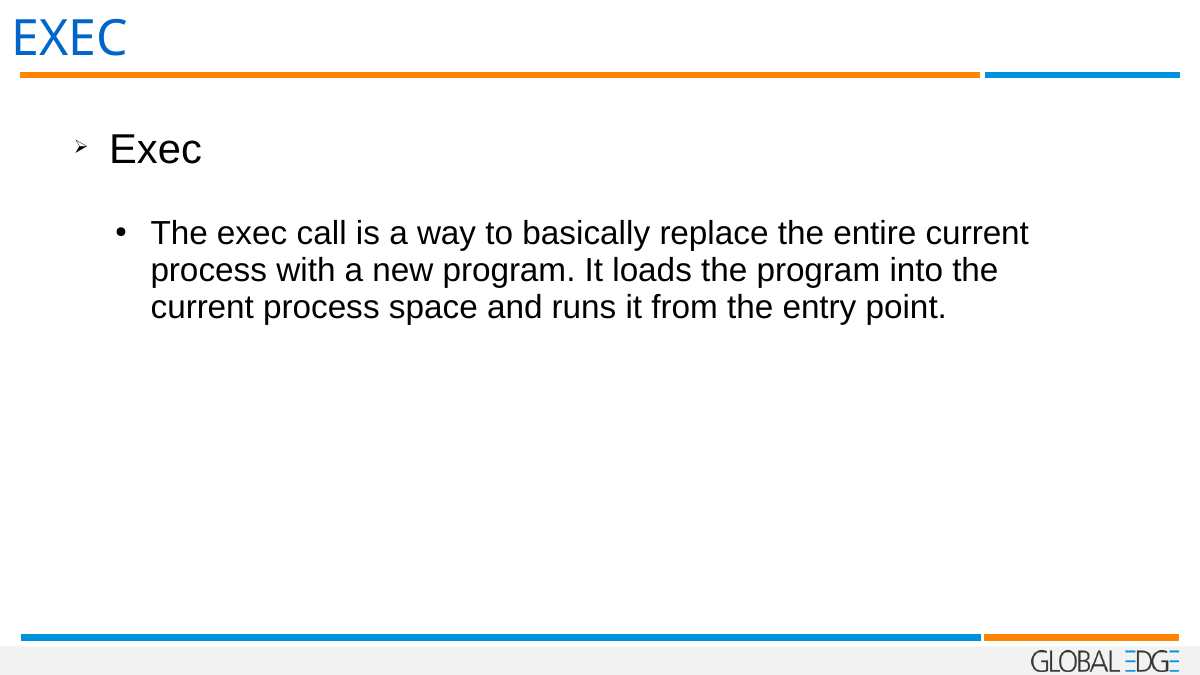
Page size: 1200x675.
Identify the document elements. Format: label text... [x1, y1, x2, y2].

text_box Exec [59, 118, 1146, 180]
title EXEC [11, 6, 1087, 66]
text_box The exec call is a way to basically replace the entire current process with a new program. It loads the program into the current process space and runs it from the entry point. [100, 206, 1117, 335]
picture [1031, 650, 1179, 672]
